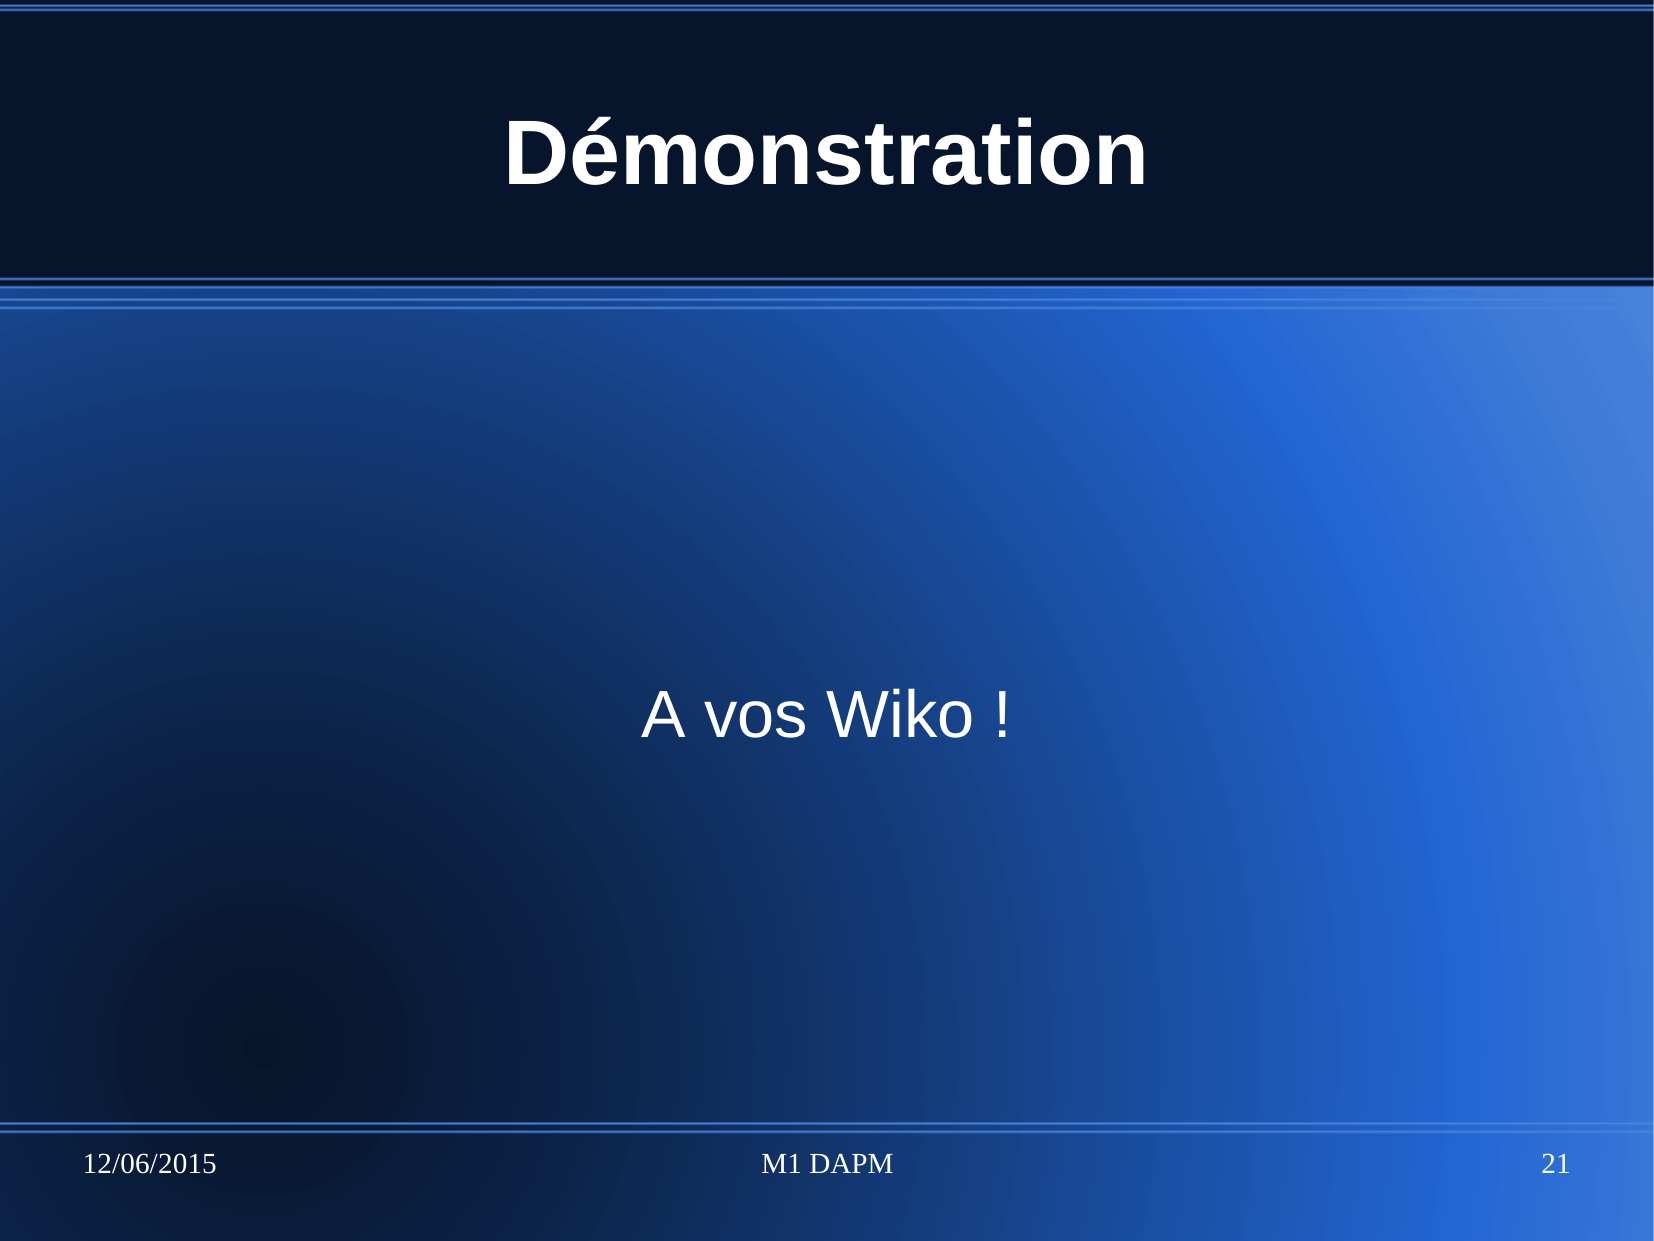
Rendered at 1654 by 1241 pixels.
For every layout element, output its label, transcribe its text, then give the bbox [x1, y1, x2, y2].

subtitle A vos Wiko ! [82, 355, 1571, 1075]
picture [0, 0, 1654, 1241]
title Démonstration [82, 49, 1571, 257]
